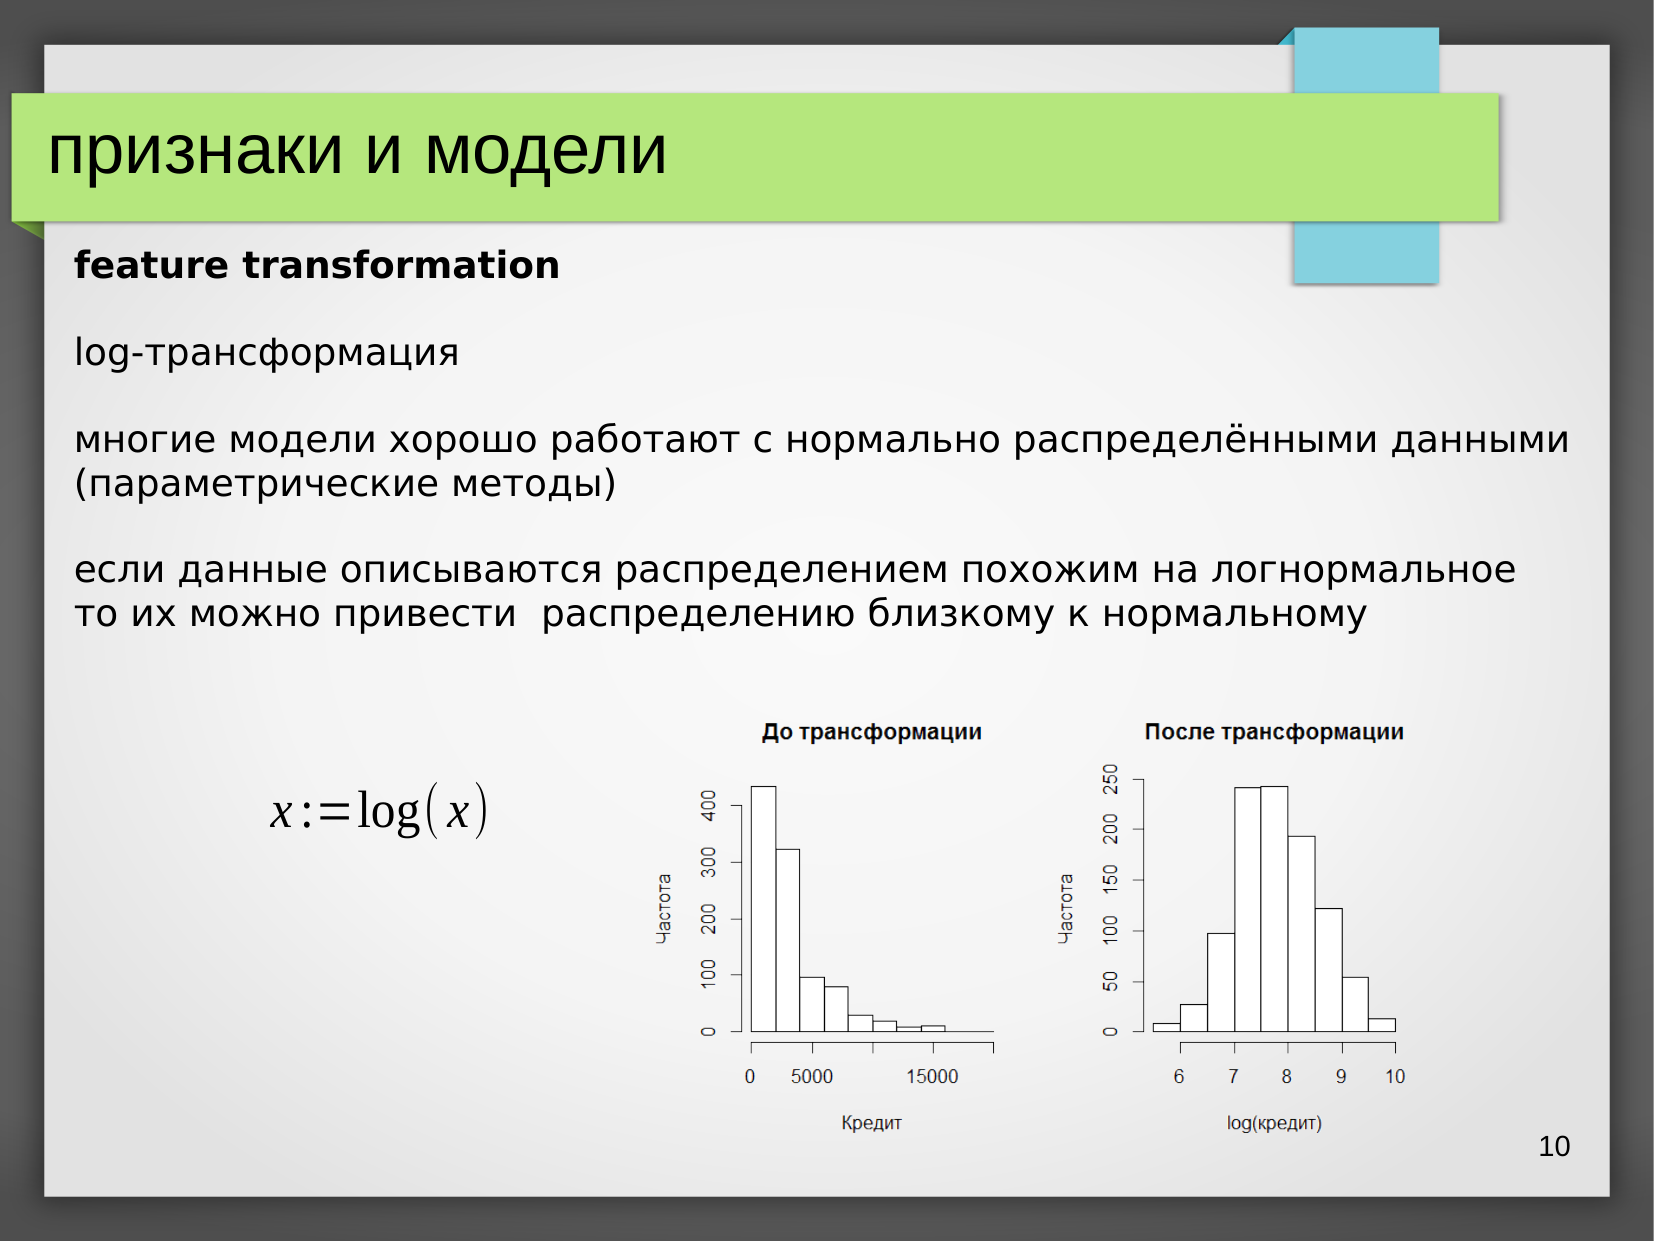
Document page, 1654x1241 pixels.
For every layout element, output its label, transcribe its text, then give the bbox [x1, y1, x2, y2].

text_box feature transformation log-трансформация многие модели хорошо работают с нормально распределёнными данными (параметрические методы) если данные описываются распределением похожим на логнормальное то их можно привести распределению близкому к нормальному [59, 236, 1607, 661]
picture [0, 0, 1654, 1241]
title признаки и модели [47, 109, 1465, 189]
chart [261, 779, 497, 844]
